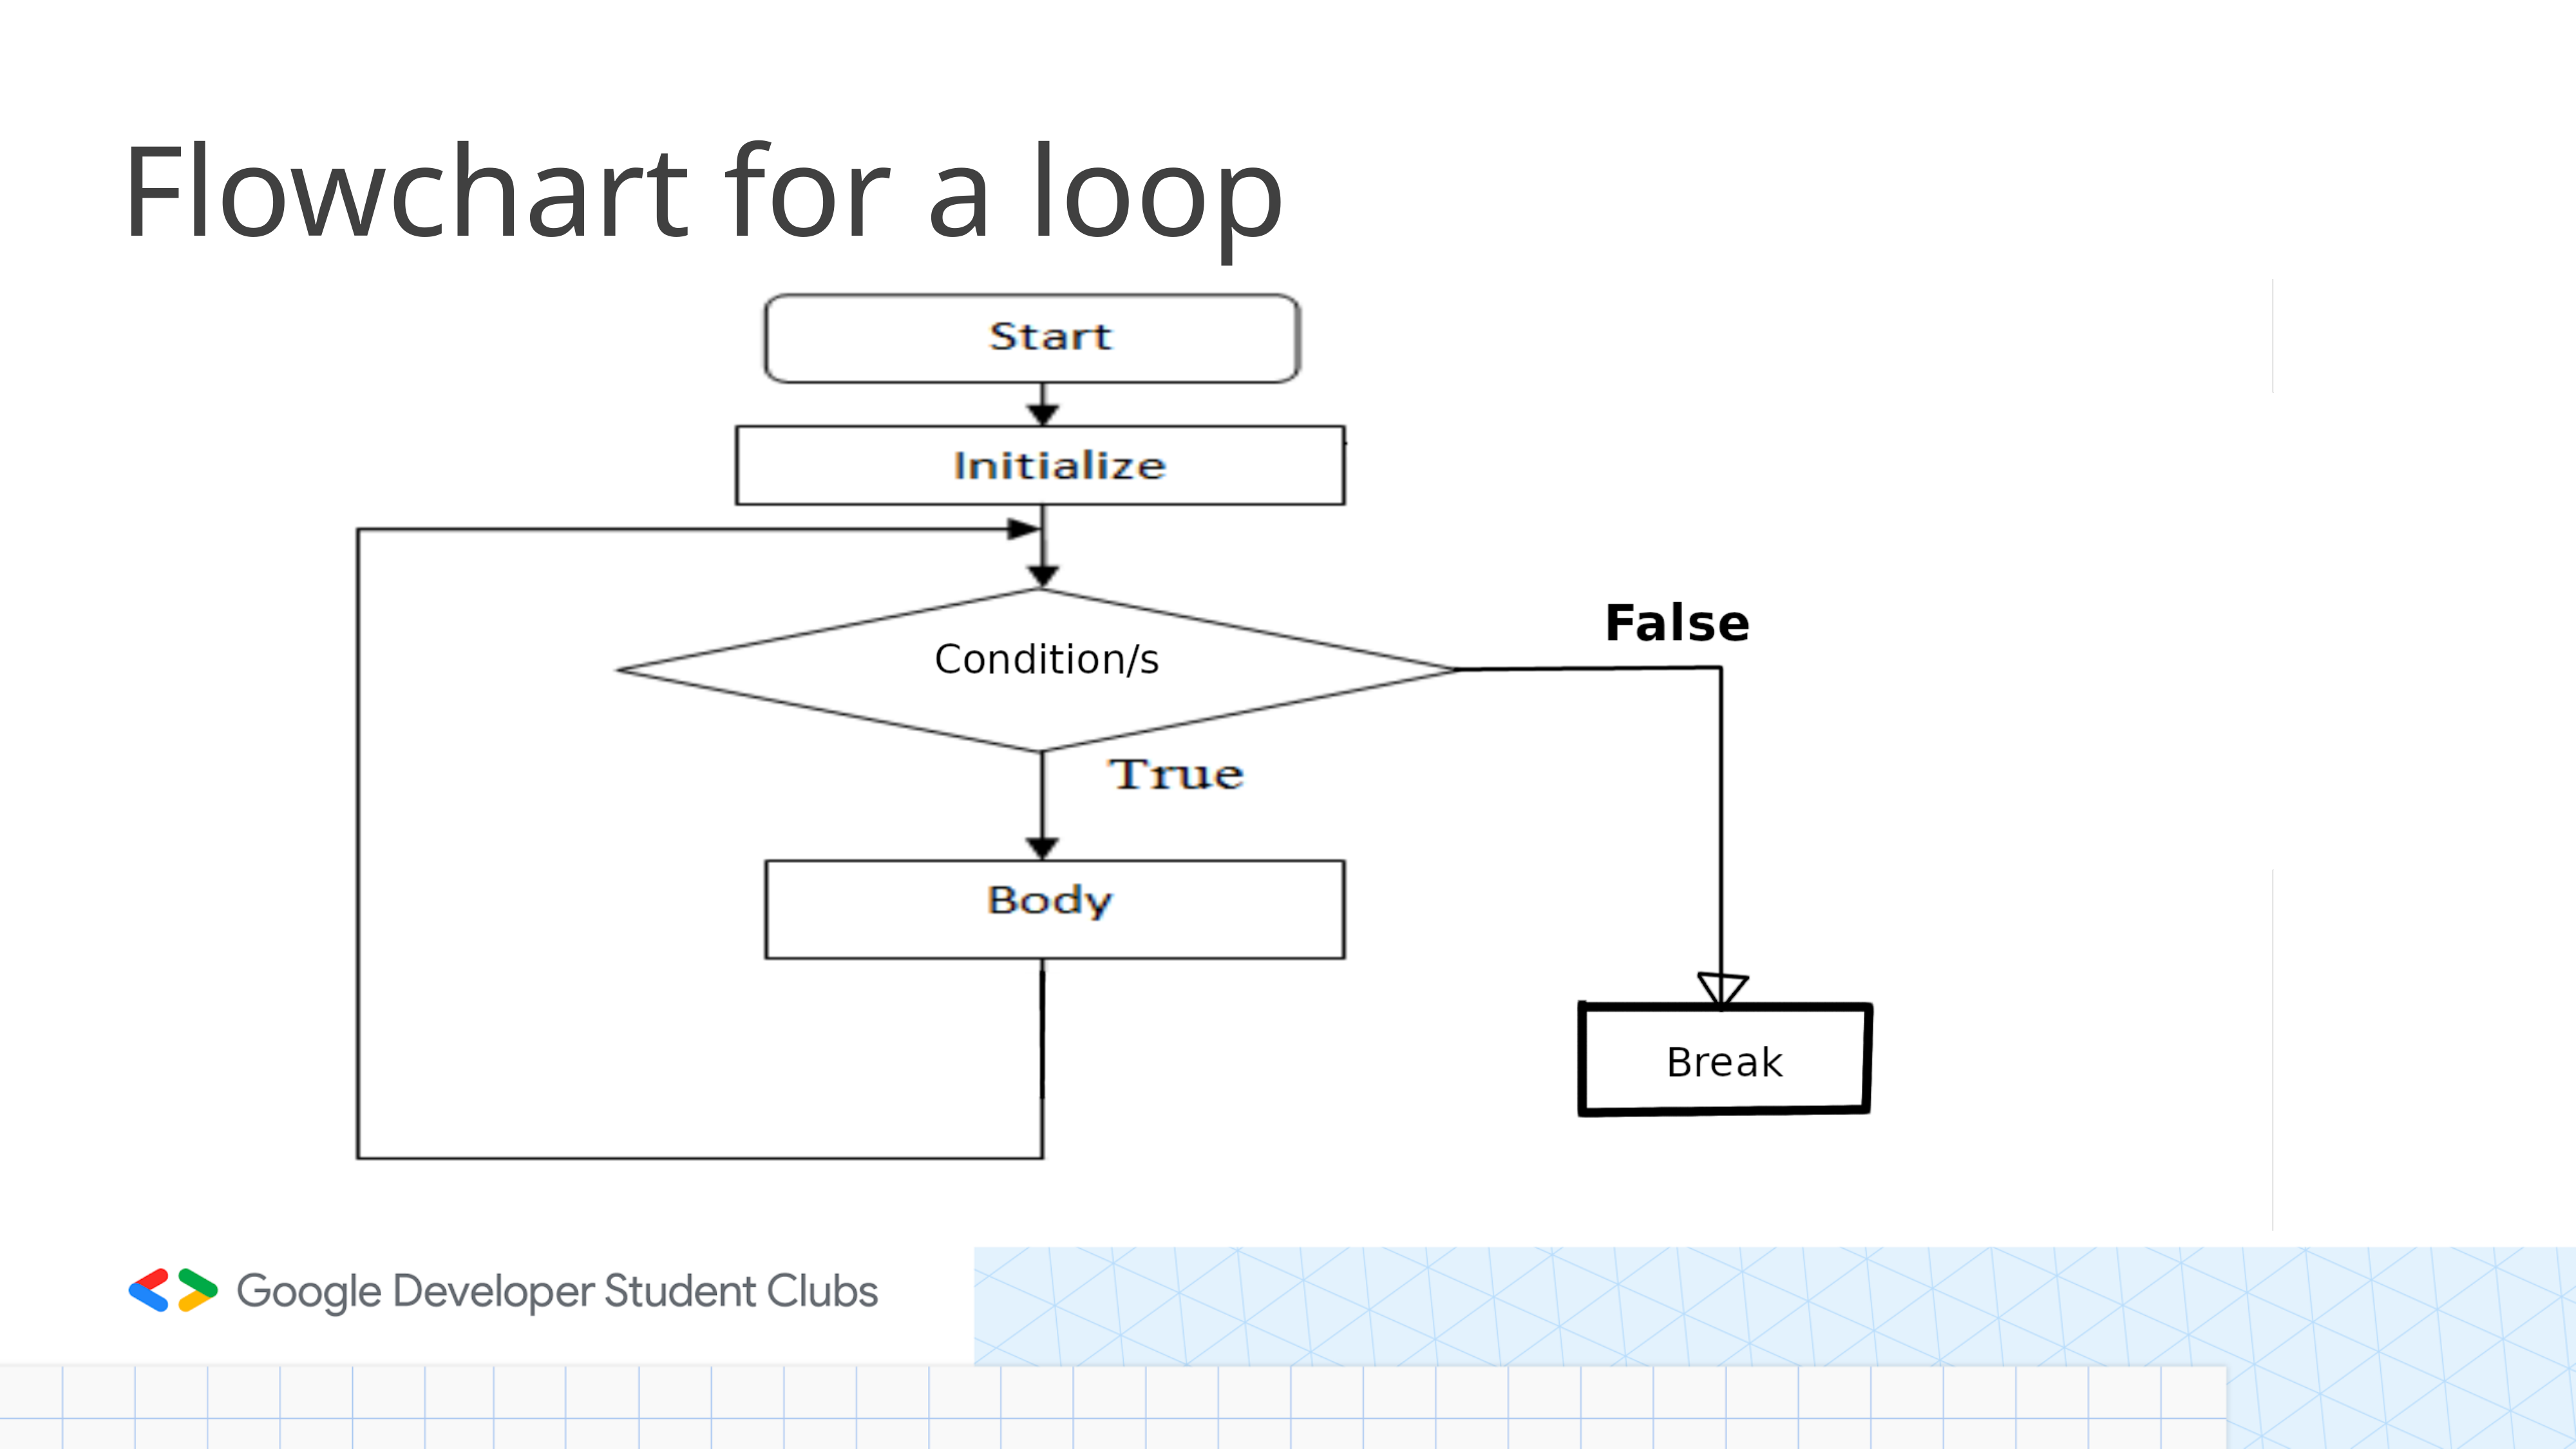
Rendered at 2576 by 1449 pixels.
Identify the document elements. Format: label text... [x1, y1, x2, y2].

title Flowchart for a loop [93, 85, 2414, 271]
picture [0, 0, 2576, 1449]
